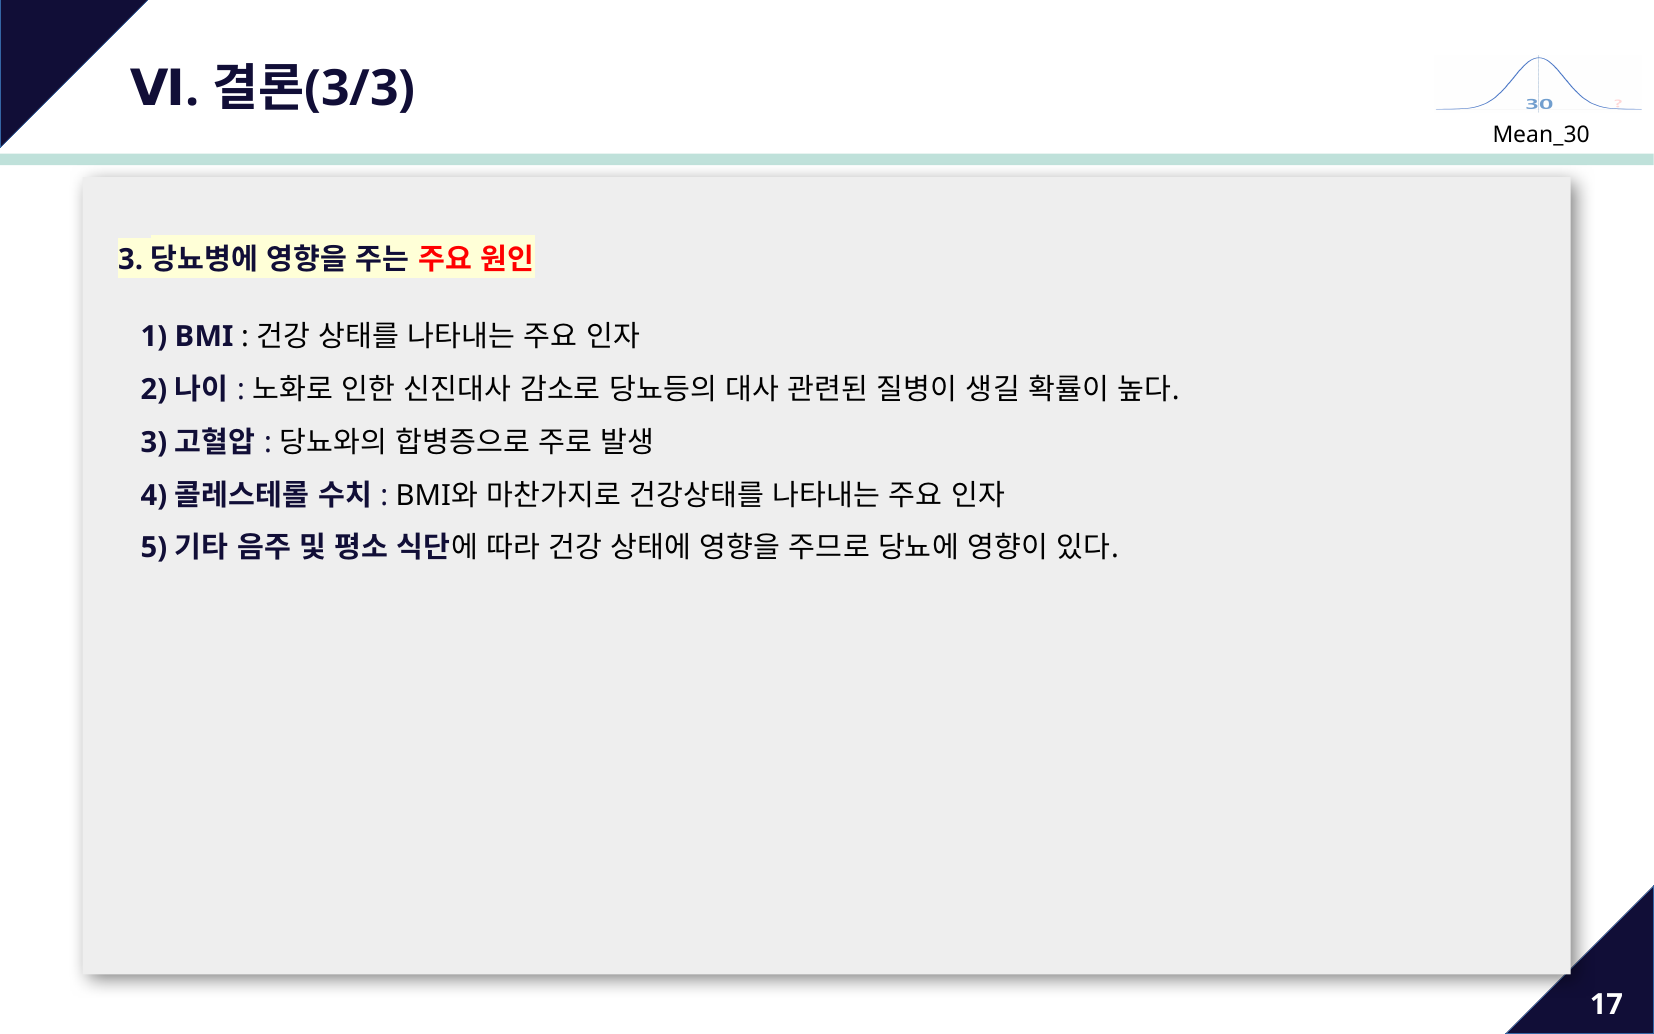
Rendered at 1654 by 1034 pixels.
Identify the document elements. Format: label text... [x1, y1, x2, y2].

text_box <숫자> [1556, 981, 1654, 1025]
title Ⅵ. 결론(3/3) [129, 41, 1618, 148]
list 3. 당뇨병에 영향을 주는 주요 원인 1) BMI : 건강 상태를 나타내는 주요 인자 2) 나이 : 노화로 인한 신진대사 감소로 당뇨등의 대사 관련된 질병이 생길 확률이 높다. 3) 고혈압 : 당뇨와의 합병증으로 주로 발생 4) 콜레스테롤 수치 : BMI와 마찬가지로 건강상태를 나타내는 주요 인자 5) 기타 음주 및 평소 식단에 따라 건강 상태에 영향을 주므로 당뇨에 영향이 있다. [82, 177, 1571, 975]
picture [1434, 55, 1642, 113]
text_box Mean_30 [1446, 118, 1636, 148]
